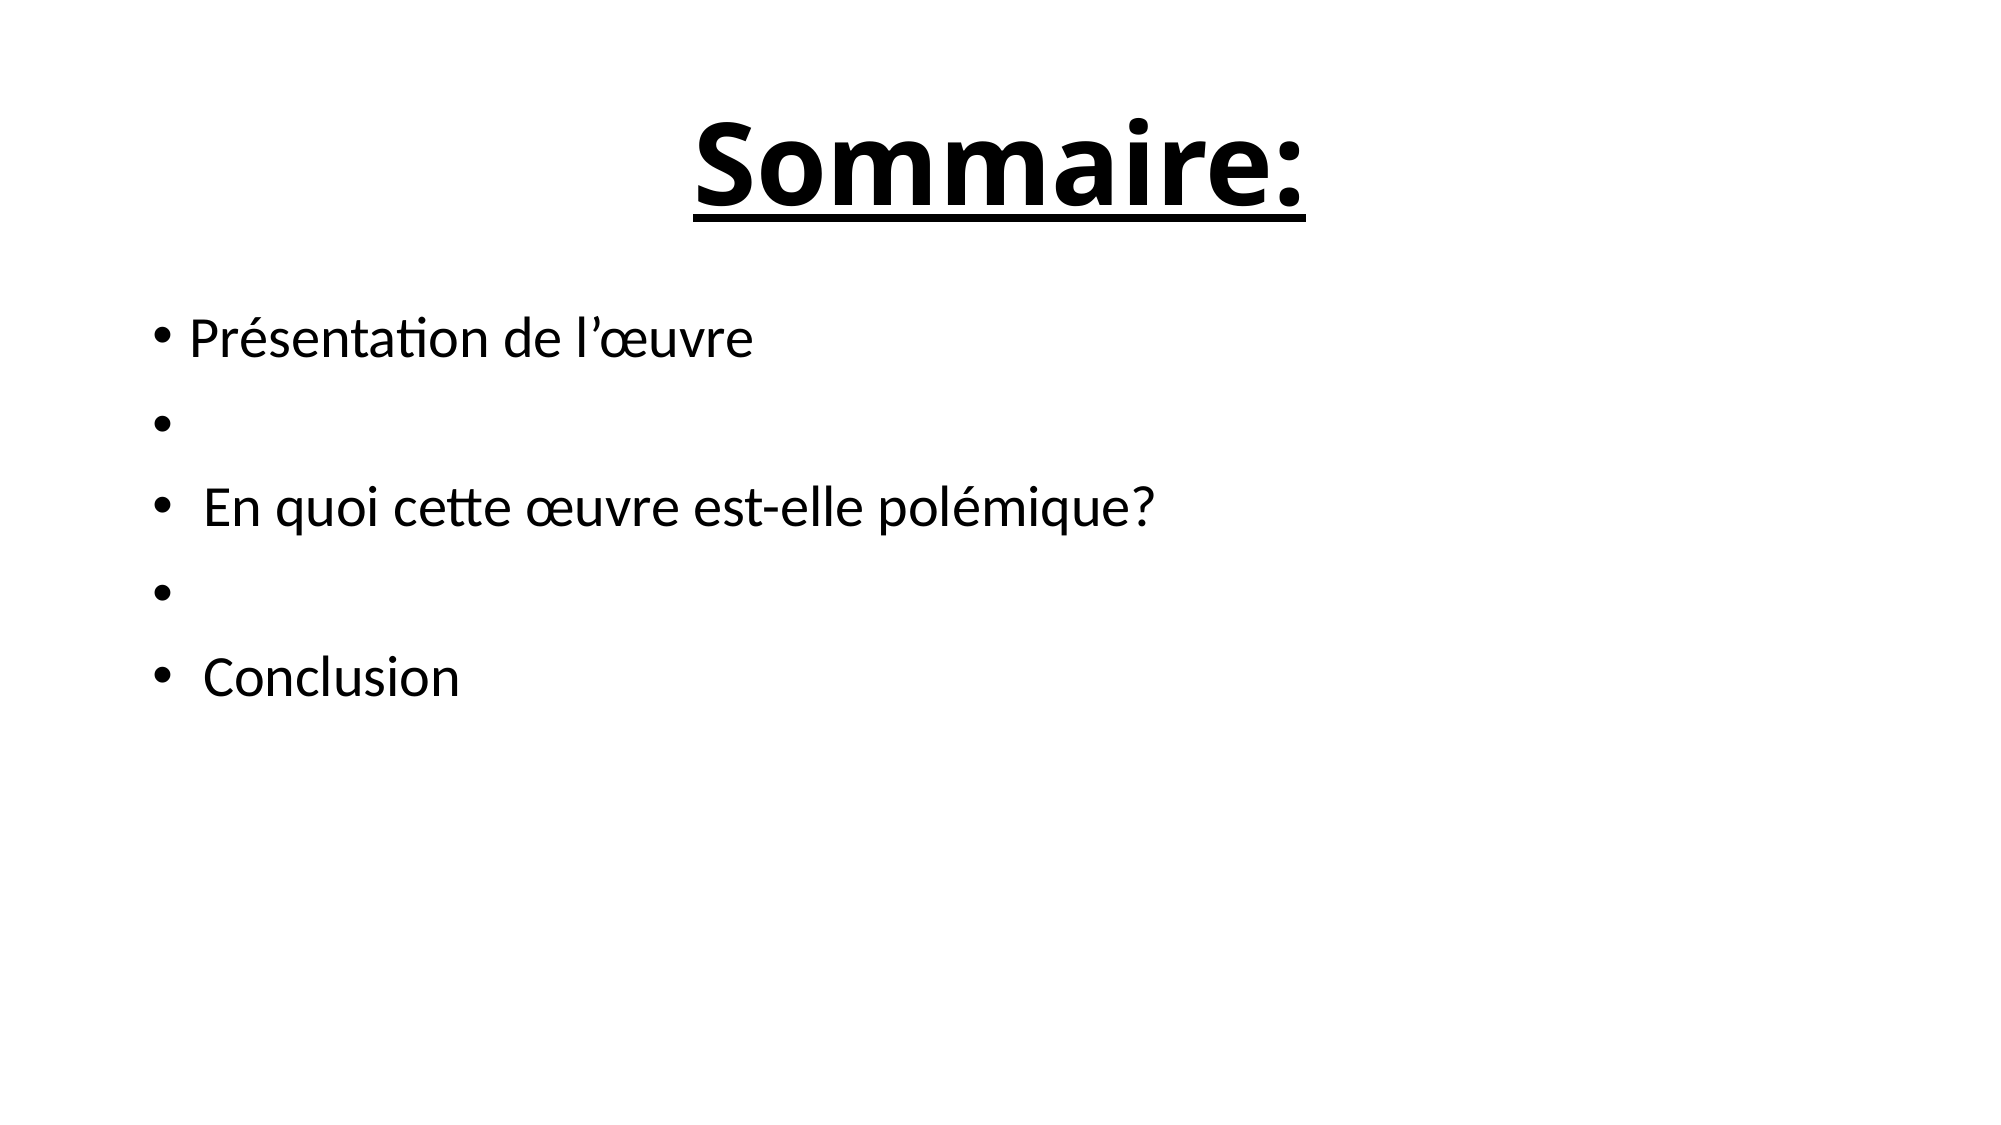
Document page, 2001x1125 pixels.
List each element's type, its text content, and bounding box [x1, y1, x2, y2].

title Sommaire: [137, 59, 1863, 278]
list Présentation de l’œuvre En quoi cette œuvre est-elle polémique? Conclusion [137, 299, 1863, 1014]
